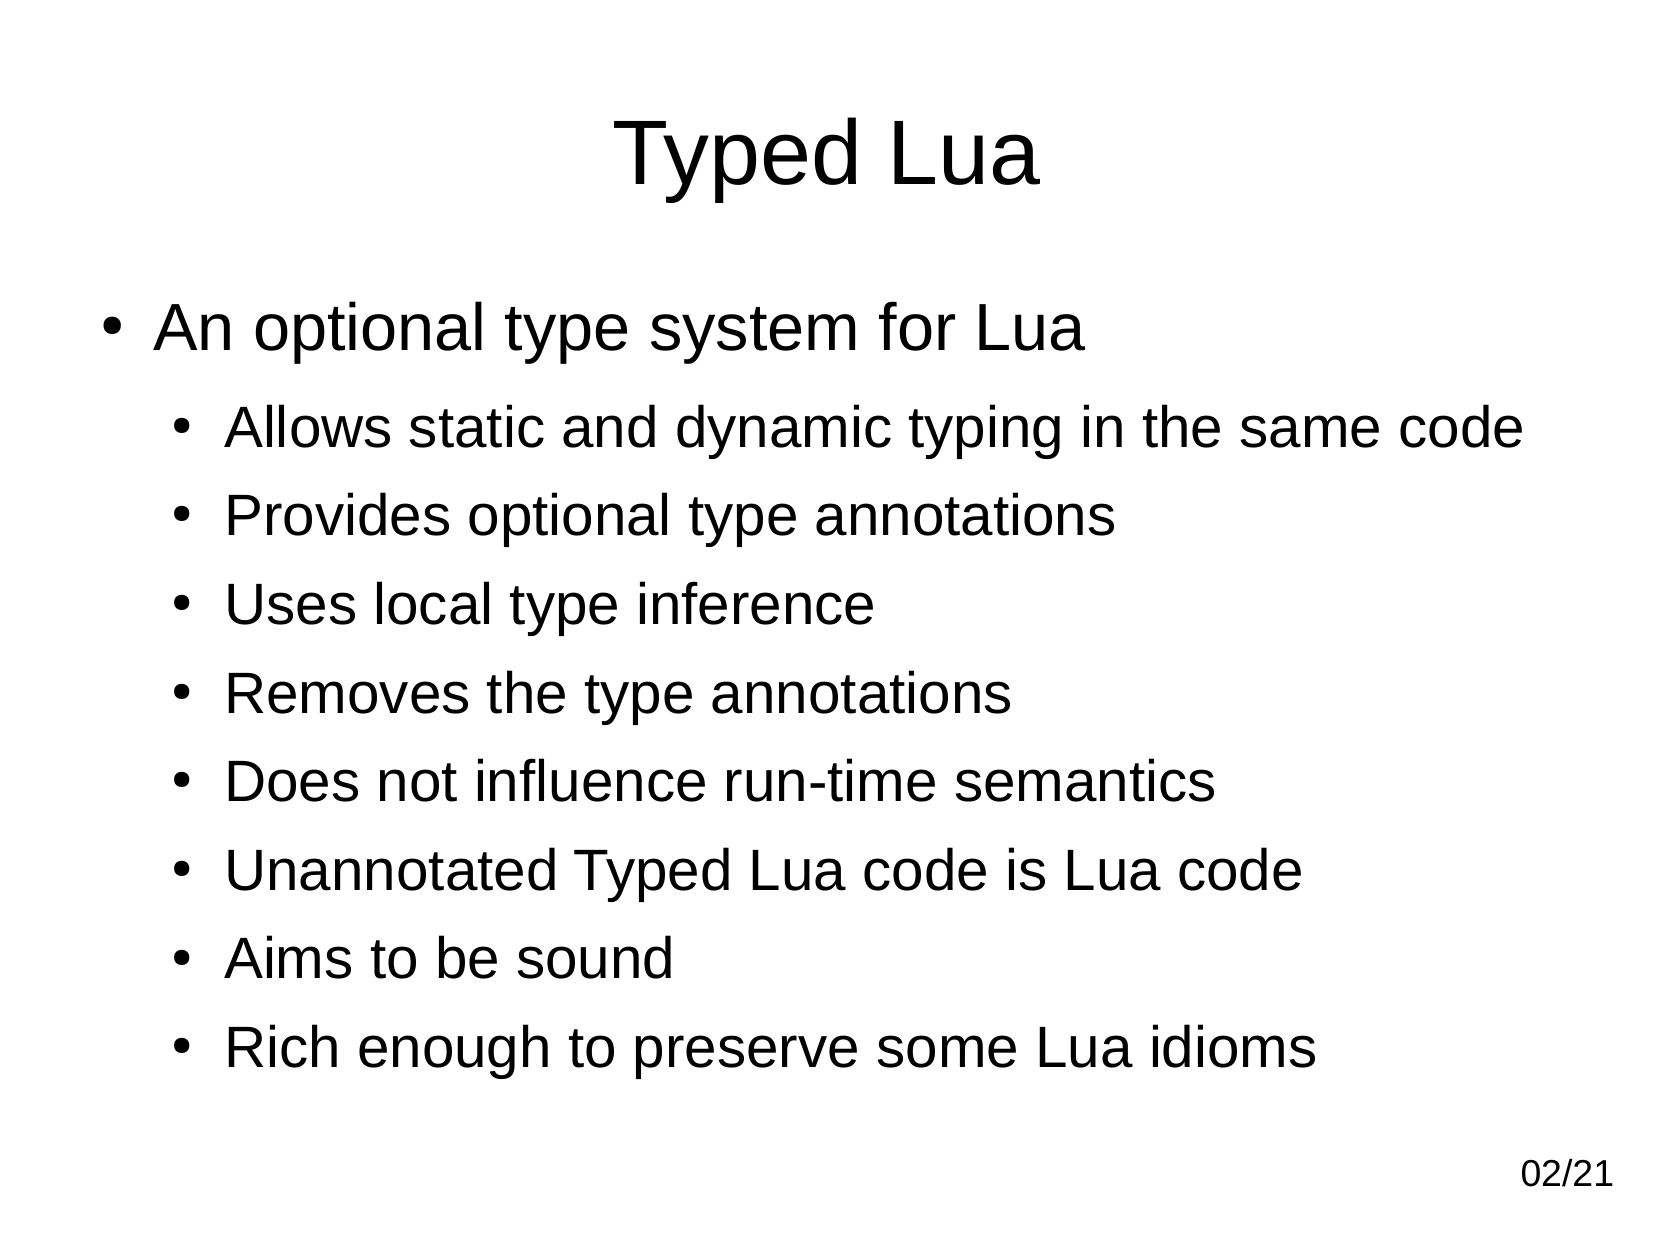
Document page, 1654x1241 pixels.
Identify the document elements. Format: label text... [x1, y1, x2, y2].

list An optional type system for Lua Allows static and dynamic typing in the same code Provides optional type annotations Uses local type inference Removes the type annotations Does not influence run-time semantics Unannotated Typed Lua code is Lua code Aims to be sound Rich enough to preserve some Lua idioms [82, 290, 1571, 1109]
title Typed Lua [82, 49, 1571, 257]
text_box 02/21 [1495, 1145, 1630, 1216]
